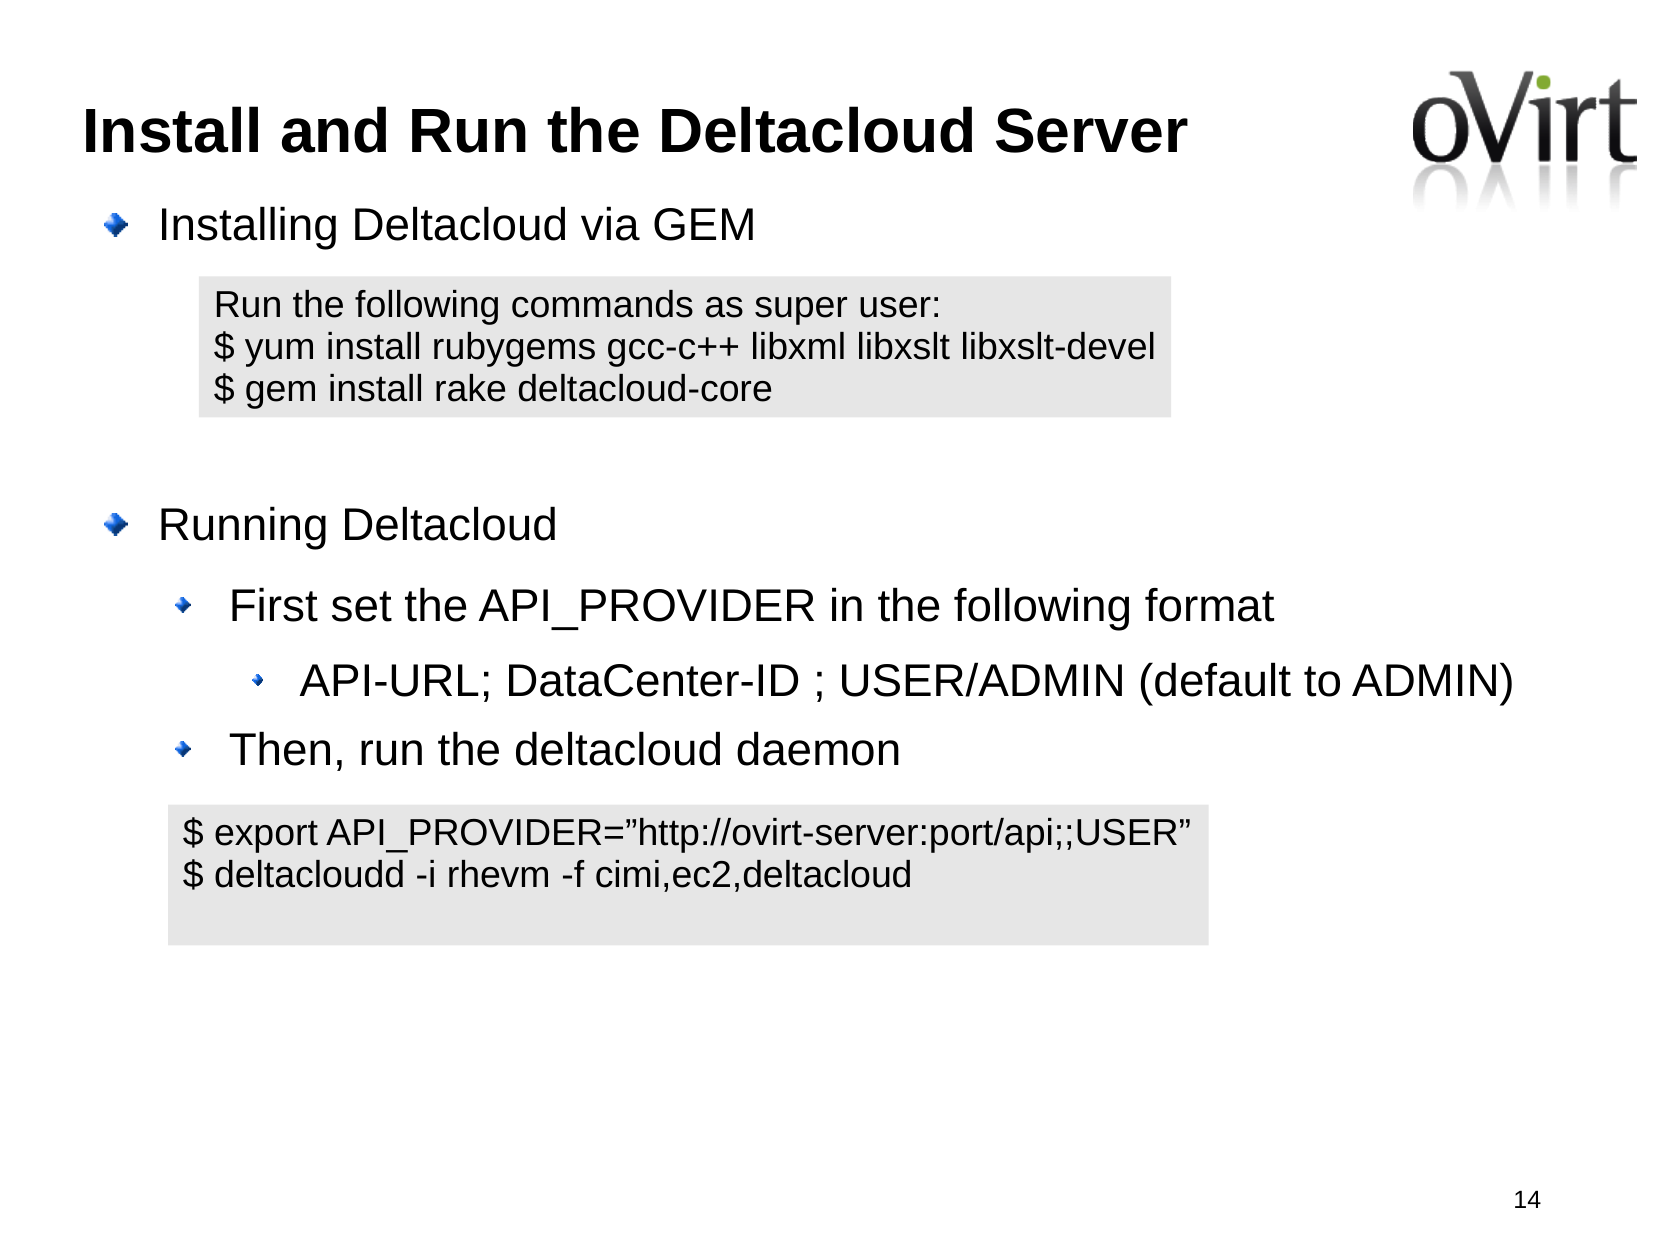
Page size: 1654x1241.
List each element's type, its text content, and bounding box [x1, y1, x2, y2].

title Install and Run the Deltacloud Server [82, 37, 1303, 226]
list Installing Deltacloud via GEM Running Deltacloud First set the API_PROVIDER in the following format API-URL; DataCenter-ID ; USER/ADMIN (default to ADMIN) Then, run the deltacloud daemon [86, 199, 1576, 993]
text_box Run the following commands as super user: $ yum install rubygems gcc-c++ libxml libxslt libxslt-devel $ gem install rake deltacloud-core [198, 276, 1170, 418]
text_box $ export API_PROVIDER=”http://ovirt-server:port/api;;USER” $ deltacloudd -i rhevm -f cimi,ec2,deltacloud [168, 804, 1209, 946]
picture [1413, 63, 1637, 212]
